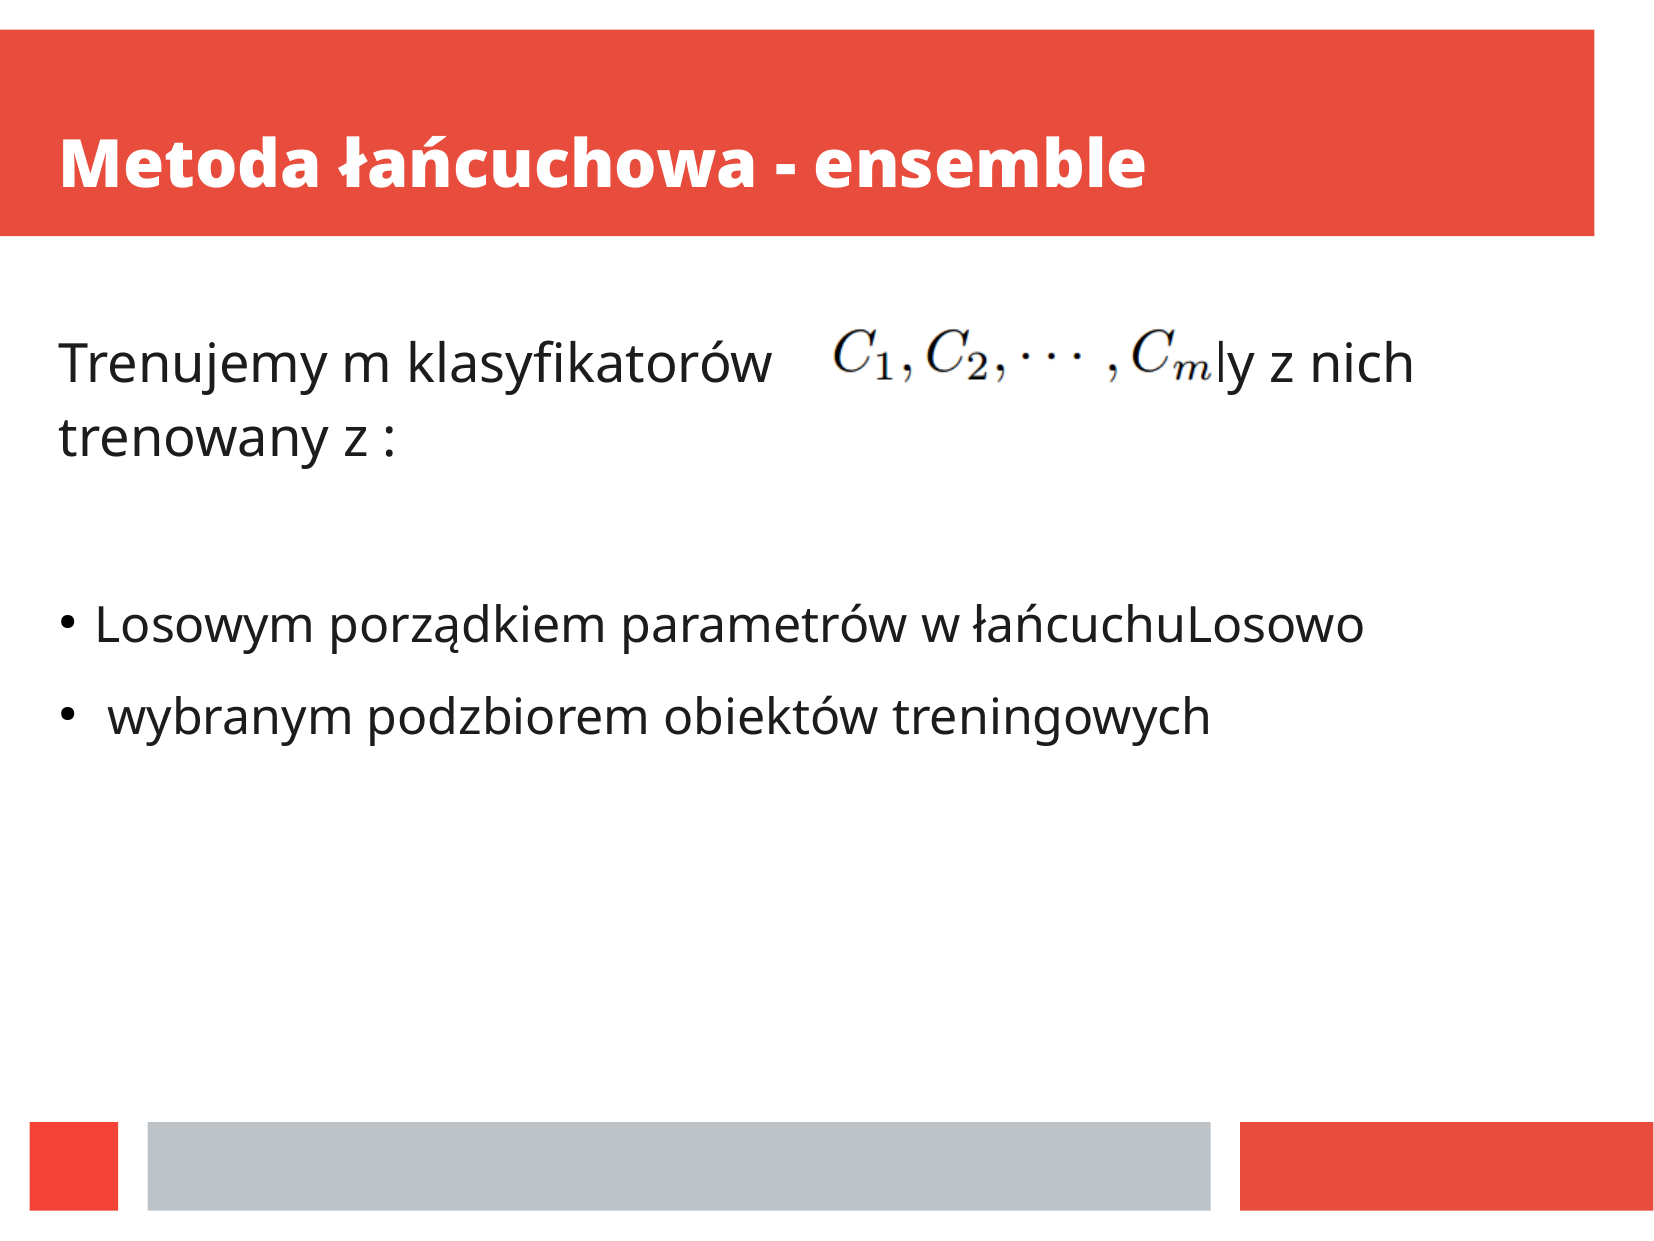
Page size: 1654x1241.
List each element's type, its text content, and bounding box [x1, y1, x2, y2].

list Trenujemy m klasyfikatorów każdy z nich trenowany z : Losowym porządkiem parametrów w łańcuchuLosowo wybranym podzbiorem obiektów treningowych [59, 324, 1565, 1093]
picture [828, 315, 1219, 390]
title Metoda łańcuchowa - ensemble [59, 59, 1595, 207]
